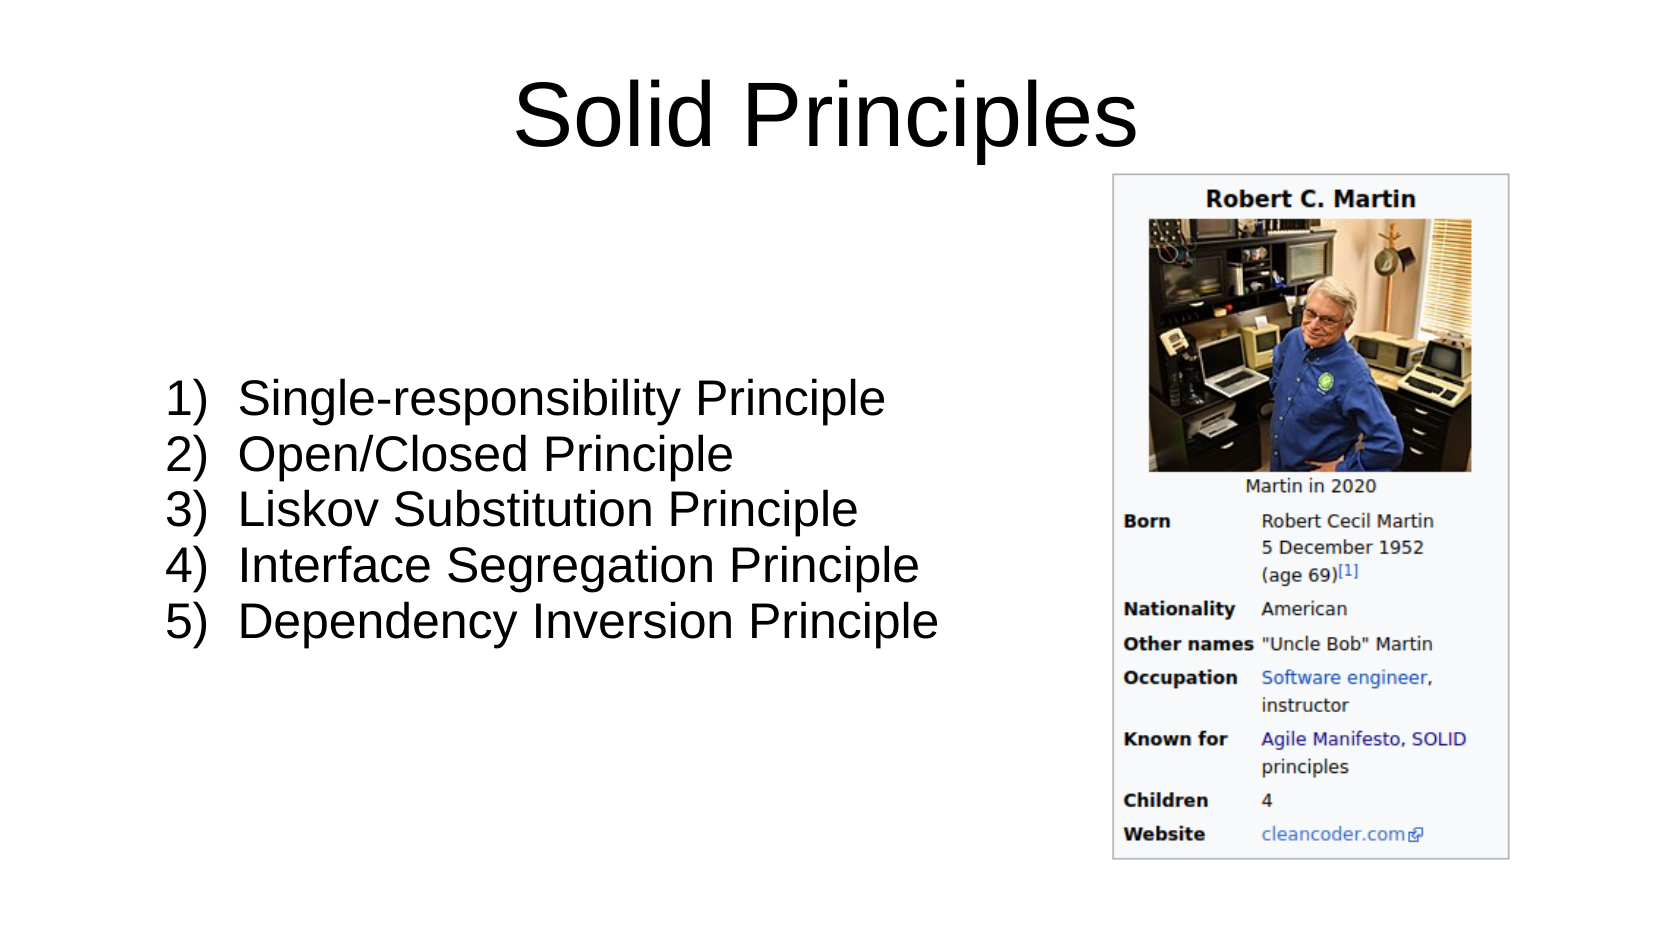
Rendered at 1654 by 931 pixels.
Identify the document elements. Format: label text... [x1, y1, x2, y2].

subtitle Single-responsibility Principle Open/Closed Principle Liskov Substitution Principle Interface Segregation Principle Dependency Inversion Principle [165, 270, 1066, 810]
picture [1095, 165, 1520, 871]
title Solid Principles [82, 37, 1571, 193]
